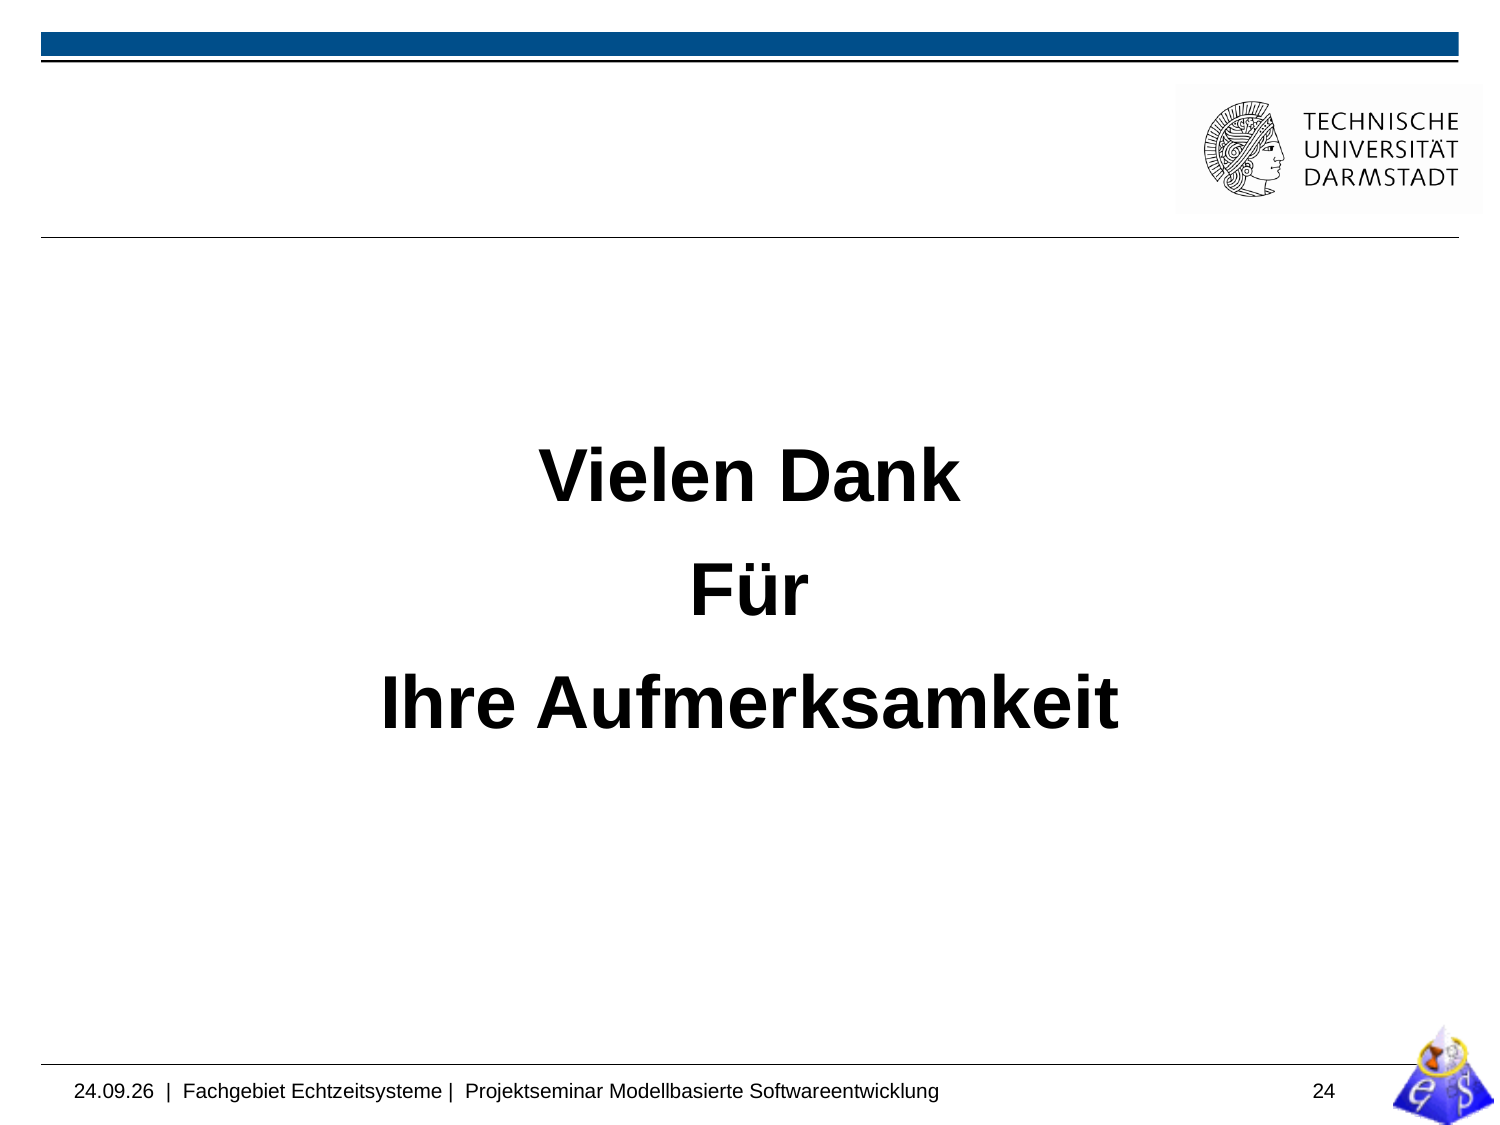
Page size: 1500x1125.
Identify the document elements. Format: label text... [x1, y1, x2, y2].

picture [1175, 84, 1483, 214]
list Vielen Dank Für Ihre Aufmerksamkeit [75, 263, 1425, 916]
picture [1393, 1023, 1494, 1125]
